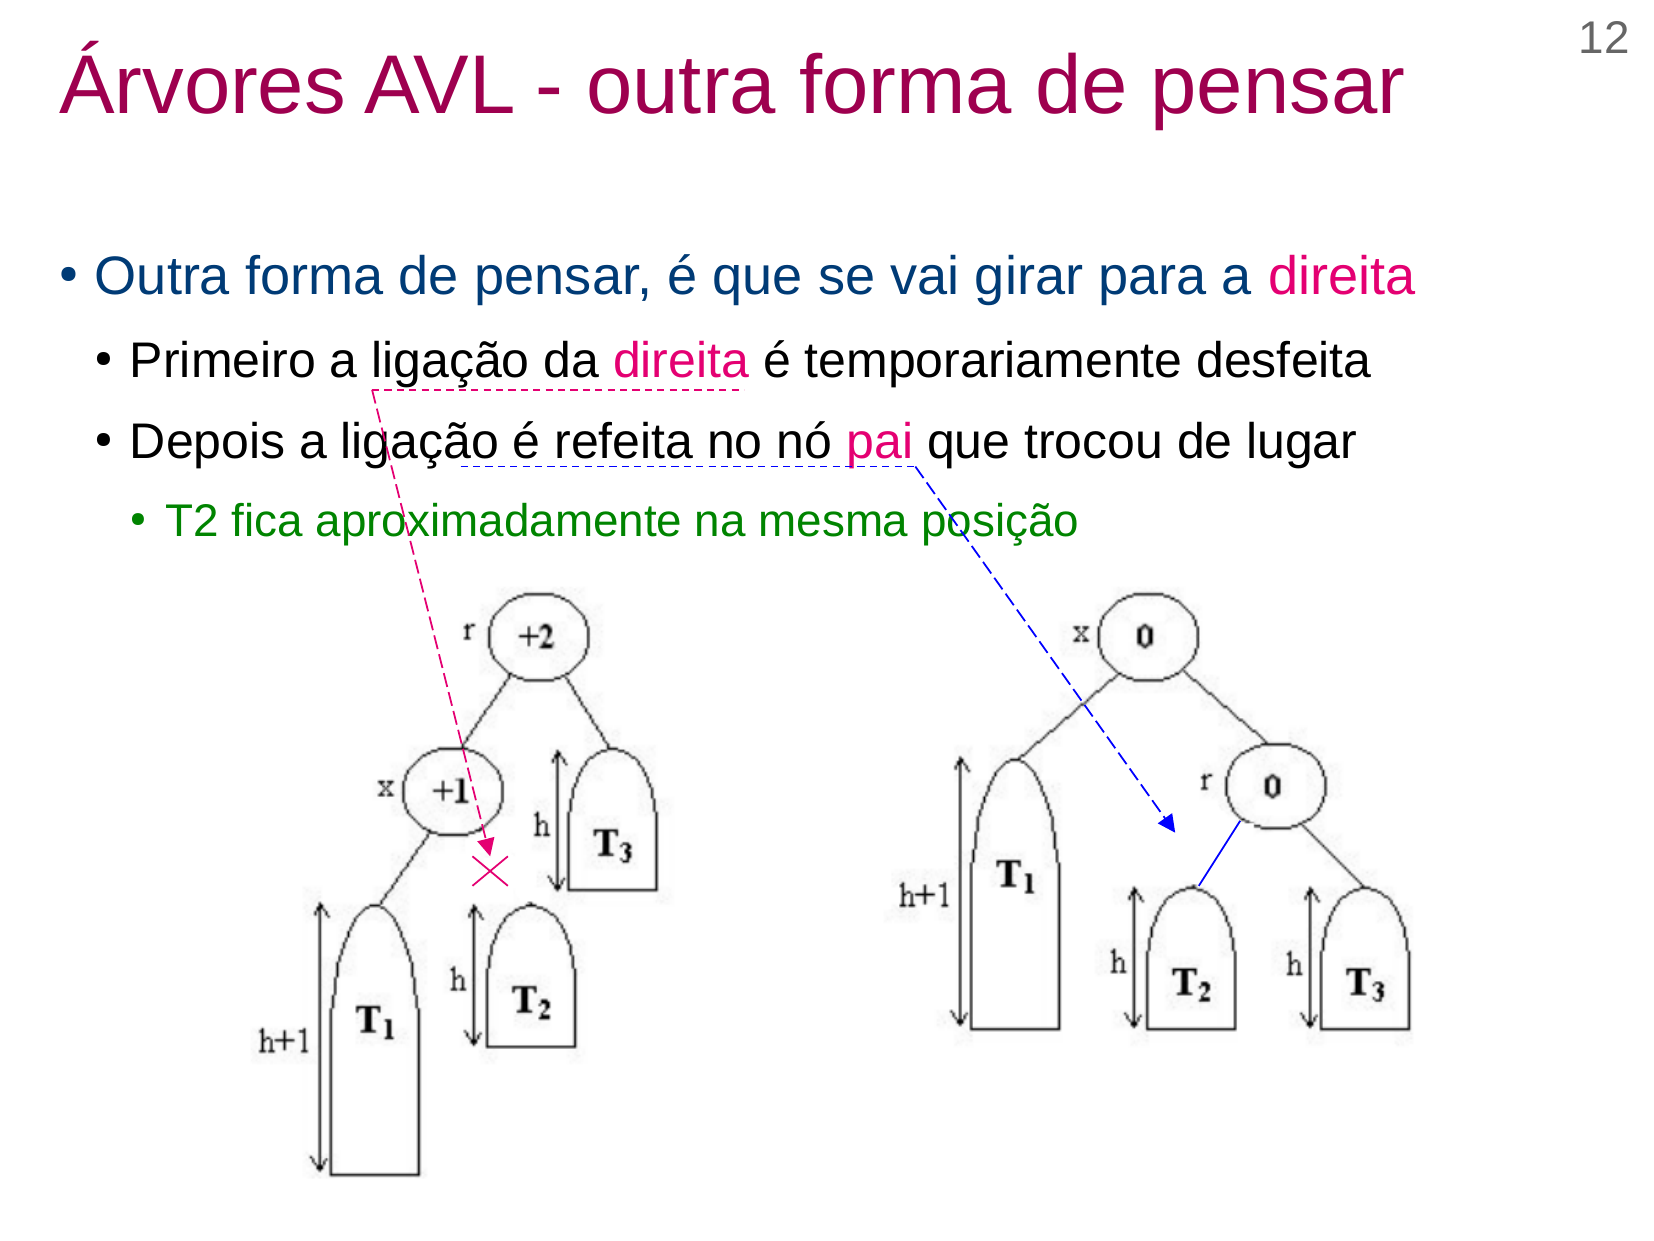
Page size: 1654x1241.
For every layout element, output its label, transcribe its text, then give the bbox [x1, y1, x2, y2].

list Outra forma de pensar, é que se vai girar para a direita Primeiro a ligação da direita é temporariamente desfeita Depois a ligação é refeita no nó pai que trocou de lugar T2 fica aproximadamente na mesma posição [59, 236, 1595, 1211]
title Árvores AVL - outra forma de pensar [59, 29, 1595, 148]
picture [248, 584, 1423, 1182]
